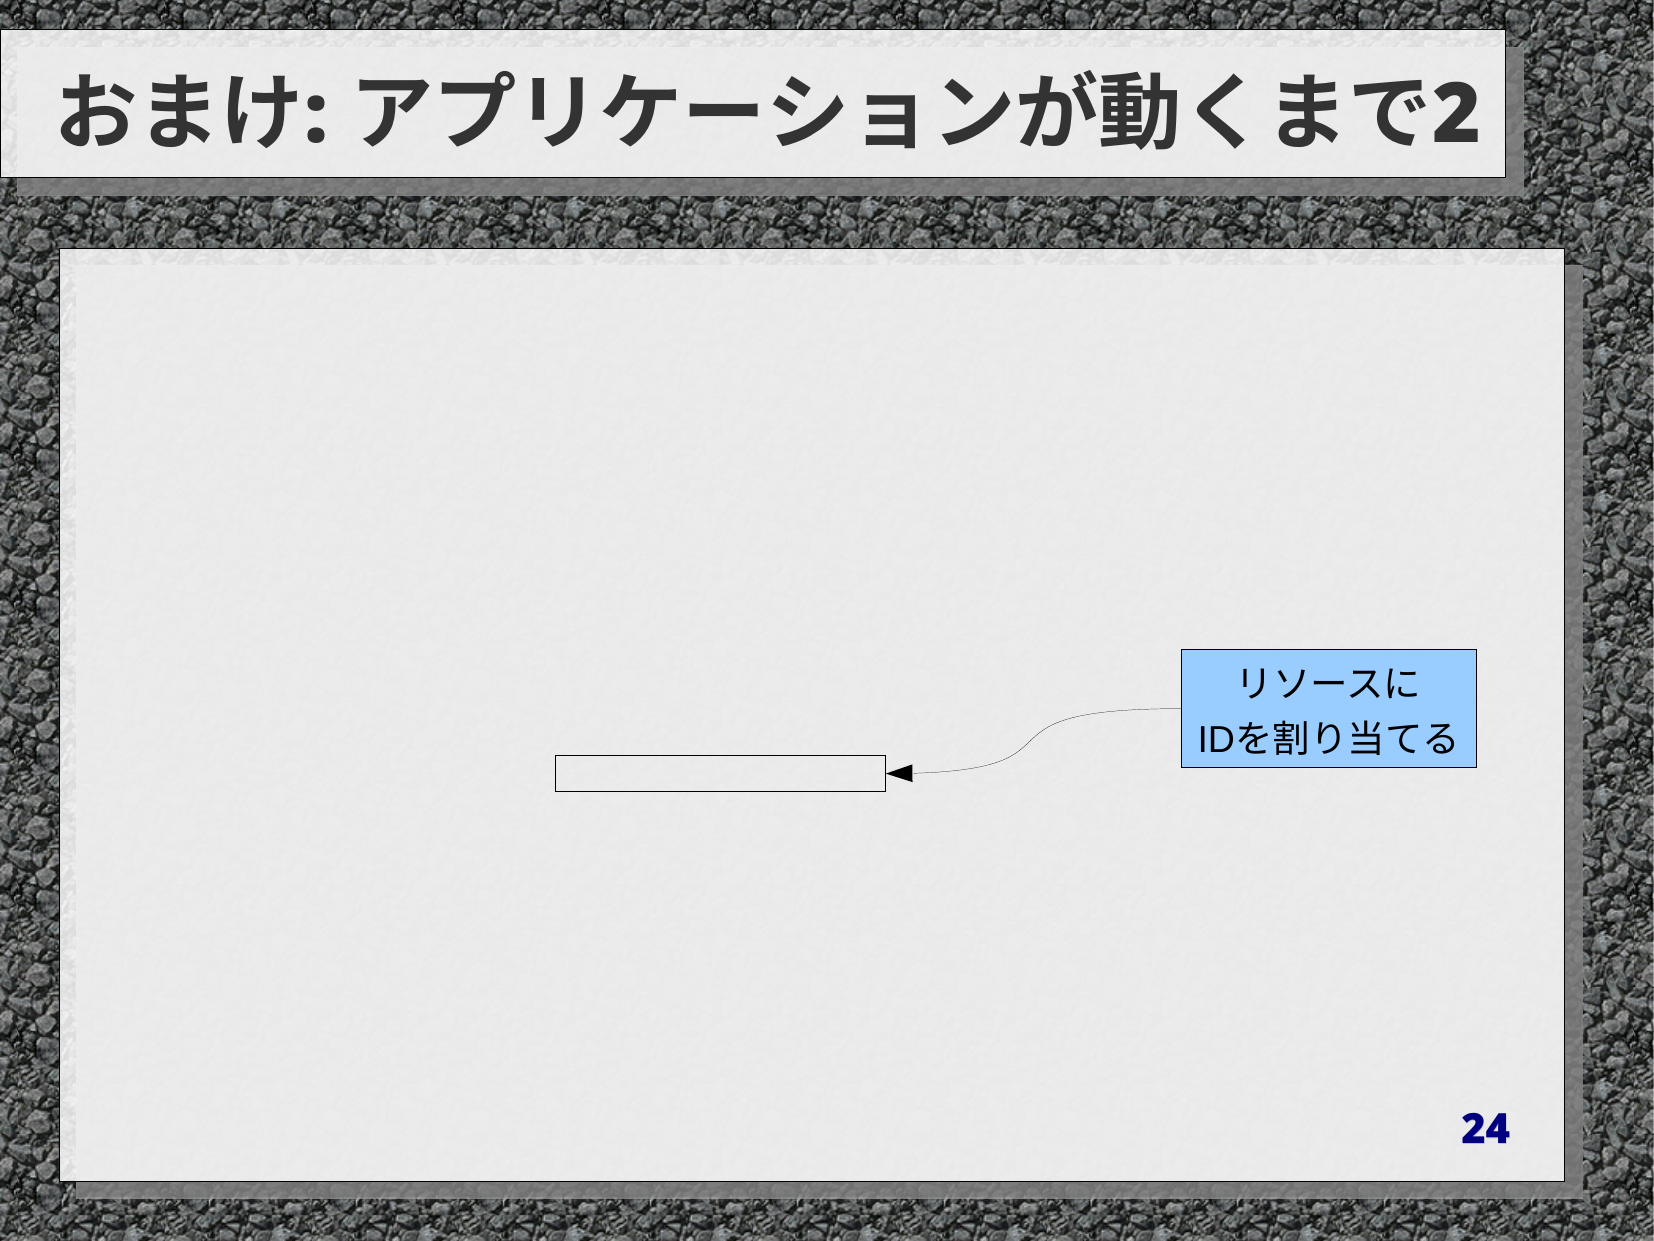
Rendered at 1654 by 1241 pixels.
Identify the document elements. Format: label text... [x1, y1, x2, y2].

text_box リソースに IDを割り当てる [1181, 649, 1477, 768]
title おまけ: アプリケーションが動くまで2 [29, 42, 1506, 171]
picture [0, 0, 1654, 1241]
